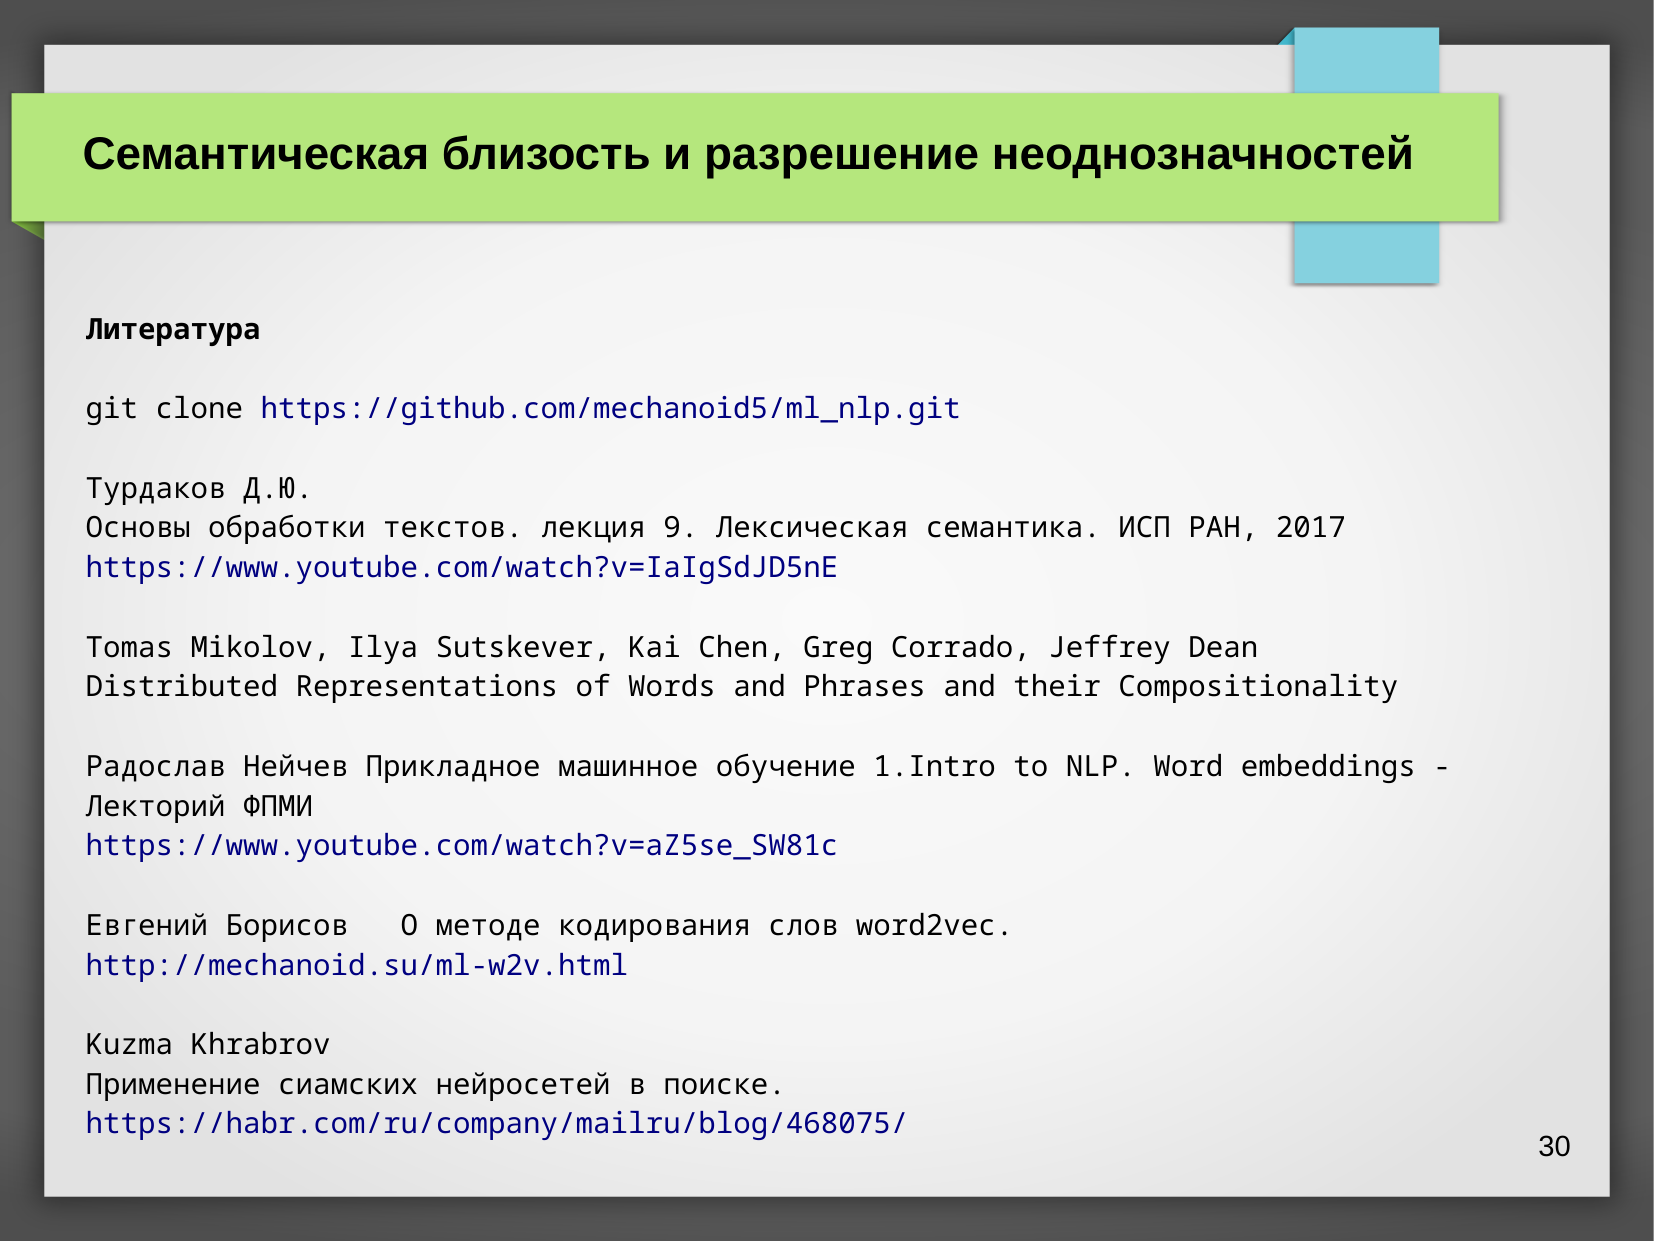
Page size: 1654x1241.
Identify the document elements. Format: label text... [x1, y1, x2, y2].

text_box Литература git clone https://github.com/mechanoid5/ml_nlp.git Турдаков Д.Ю. Основы обработки текстов. лекция 9. Лексическая семантика. ИСП РАН, 2017 https://www.youtube.com/watch?v=IaIgSdJD5nE Tomas Mikolov, Ilya Sutskever, Kai Chen, Greg Corrado, Jeffrey Dean Distributed Representations of Words and Phrases and their Compositionality Радослав Нейчев Прикладное машинное обучение 1.Intro to NLP. Word embeddings - Лекторий ФПМИ https://www.youtube.com/watch?v=aZ5se_SW81c Евгений Борисов О методе кодирования слов word2vec. http://mechanoid.su/ml-w2v.html Kuzma Khrabrov Применение сиамских нейросетей в поиске. https://habr.com/ru/company/mailru/blog/468075/ [70, 300, 1571, 1105]
title Семантическая близость и разрешение неоднозначностей [82, 121, 1489, 187]
picture [0, 0, 1654, 1241]
